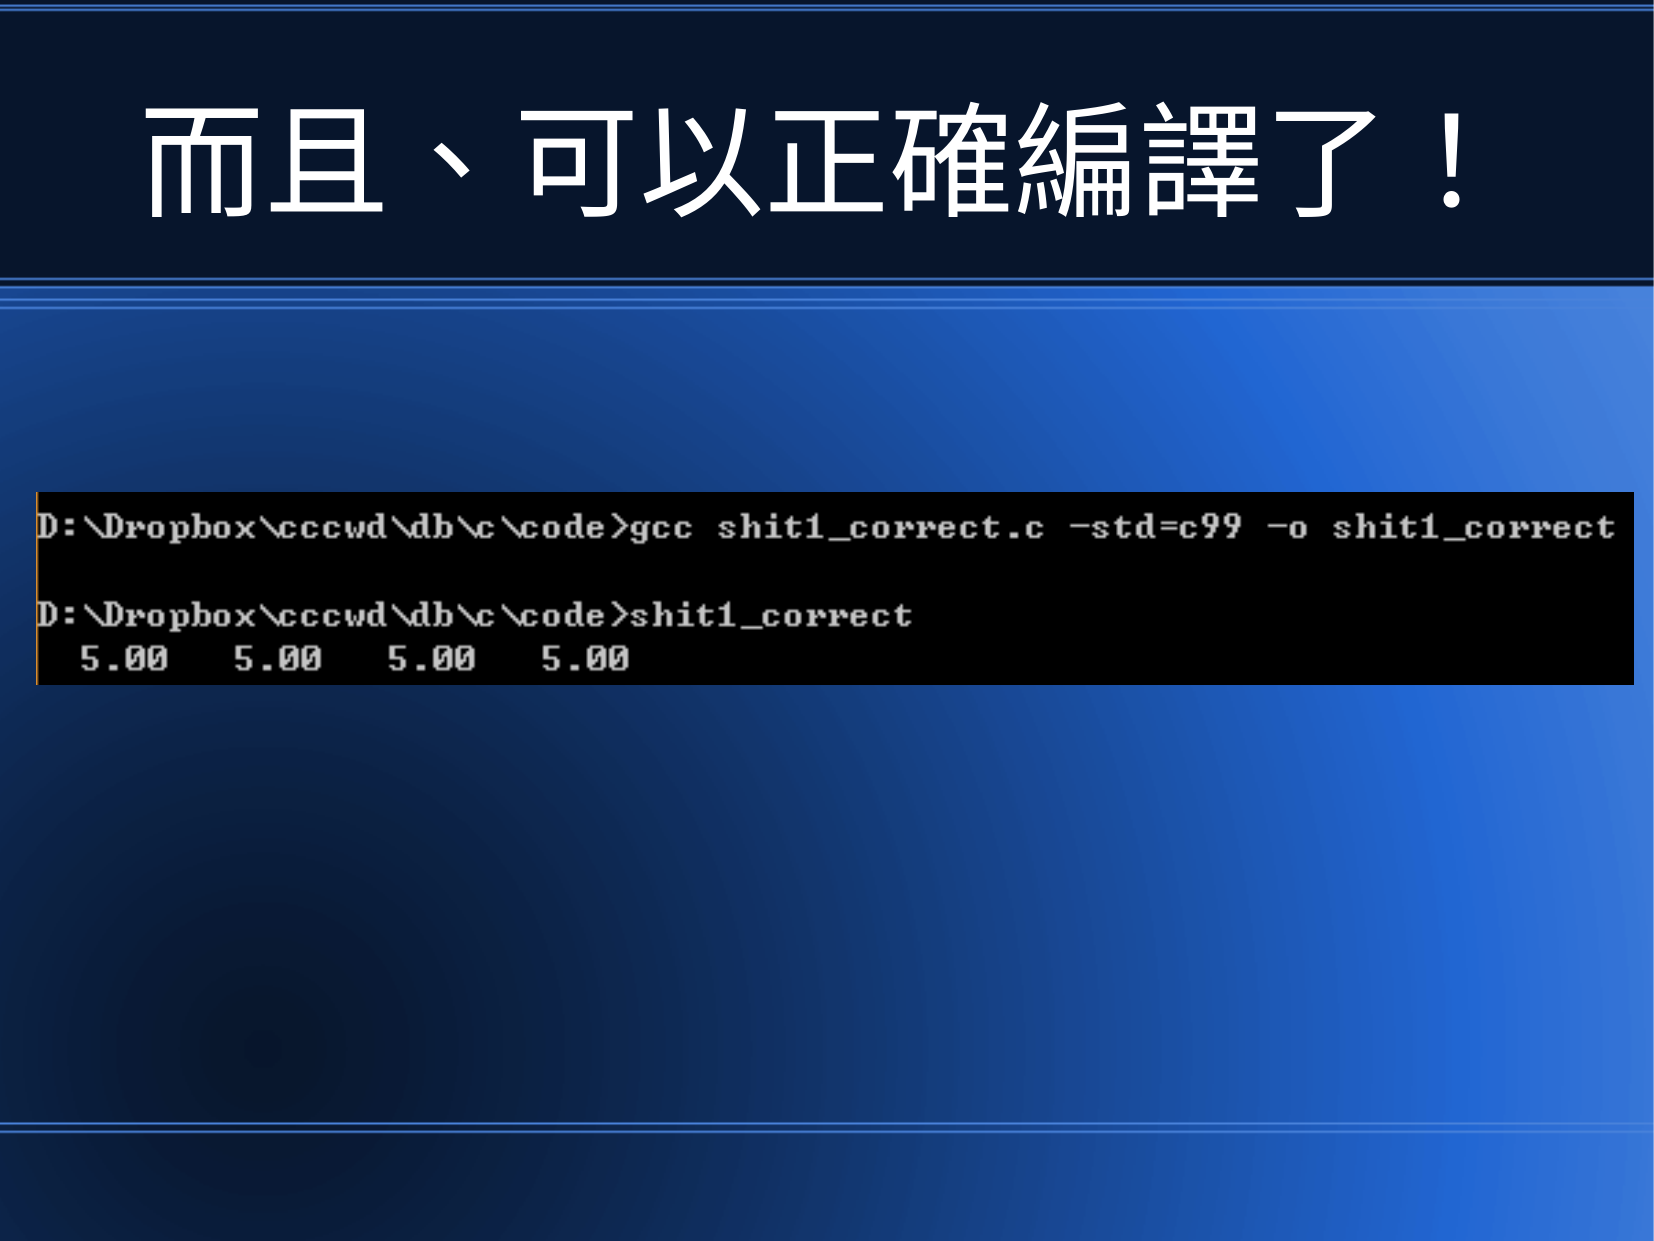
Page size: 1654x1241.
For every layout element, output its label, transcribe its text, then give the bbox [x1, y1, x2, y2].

picture [0, 0, 1654, 1241]
title 而且、可以正確編譯了！ [82, 49, 1571, 257]
